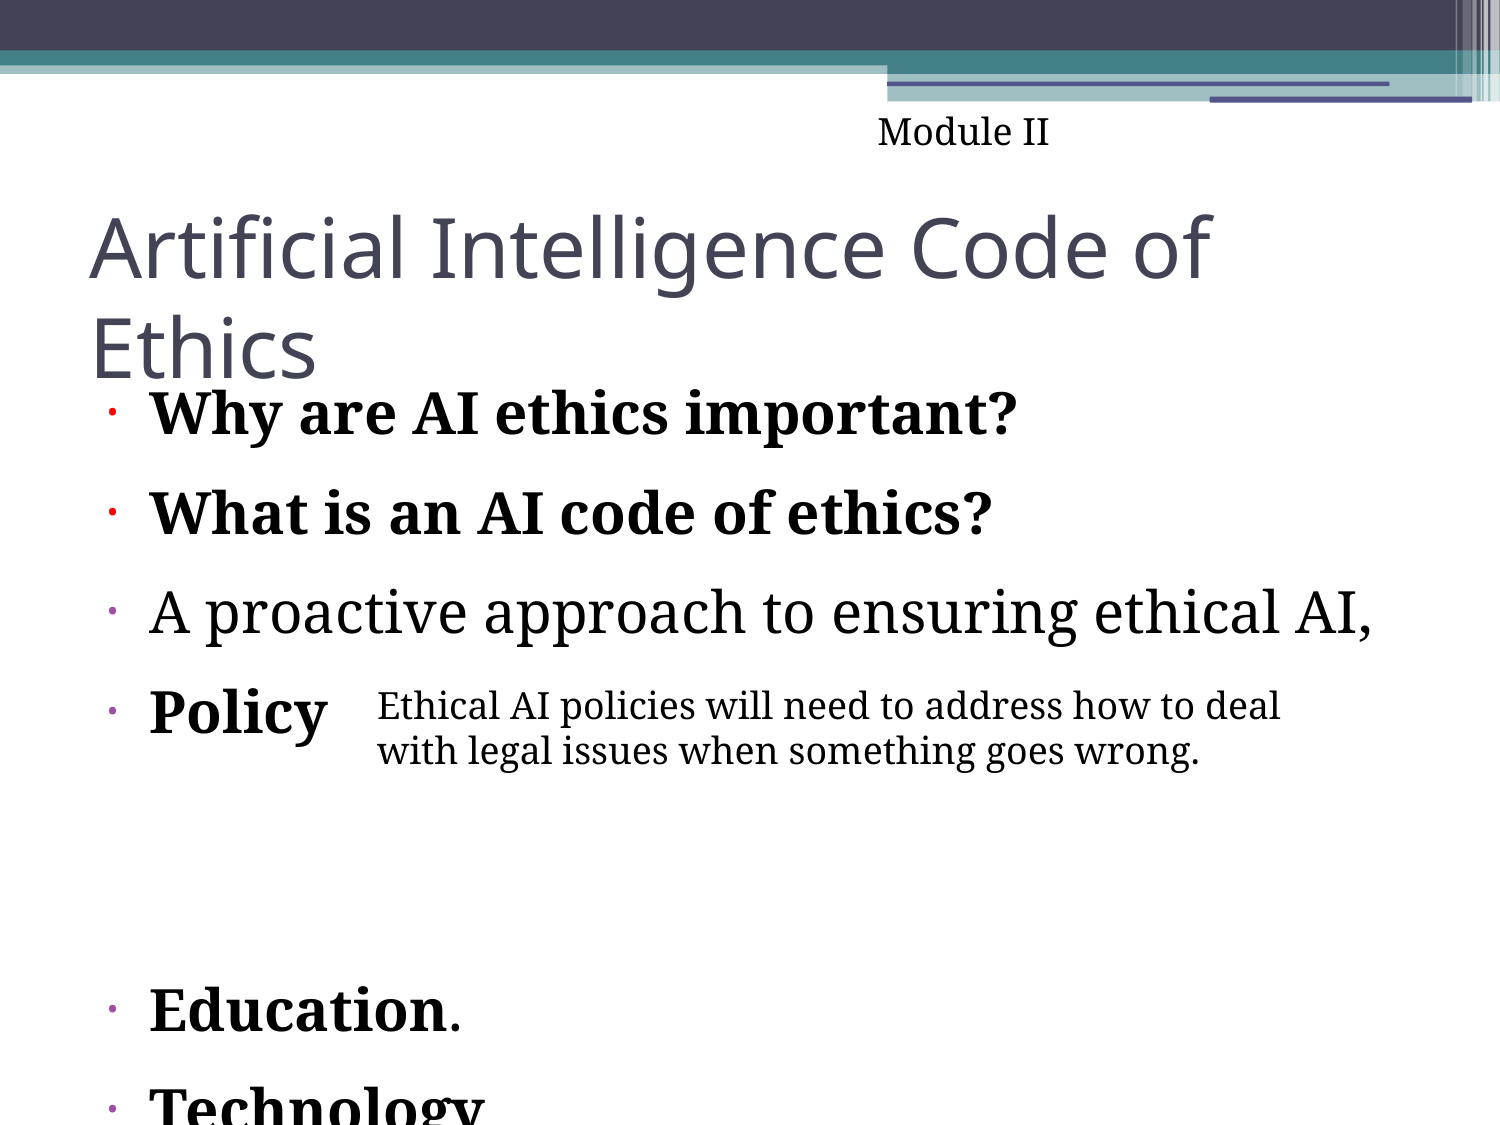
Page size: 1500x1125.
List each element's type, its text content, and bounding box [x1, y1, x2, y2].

title Artificial Intelligence Code of Ethics [75, 187, 1425, 363]
list Why are AI ethics important? What is an AI code of ethics? A proactive approach to ensuring ethical AI, Policy Education. Technology [75, 368, 1425, 1079]
footer Module II [862, 100, 1080, 176]
text_box Ethical AI policies will need to address how to deal with legal issues when something goes wrong. [362, 674, 1325, 780]
